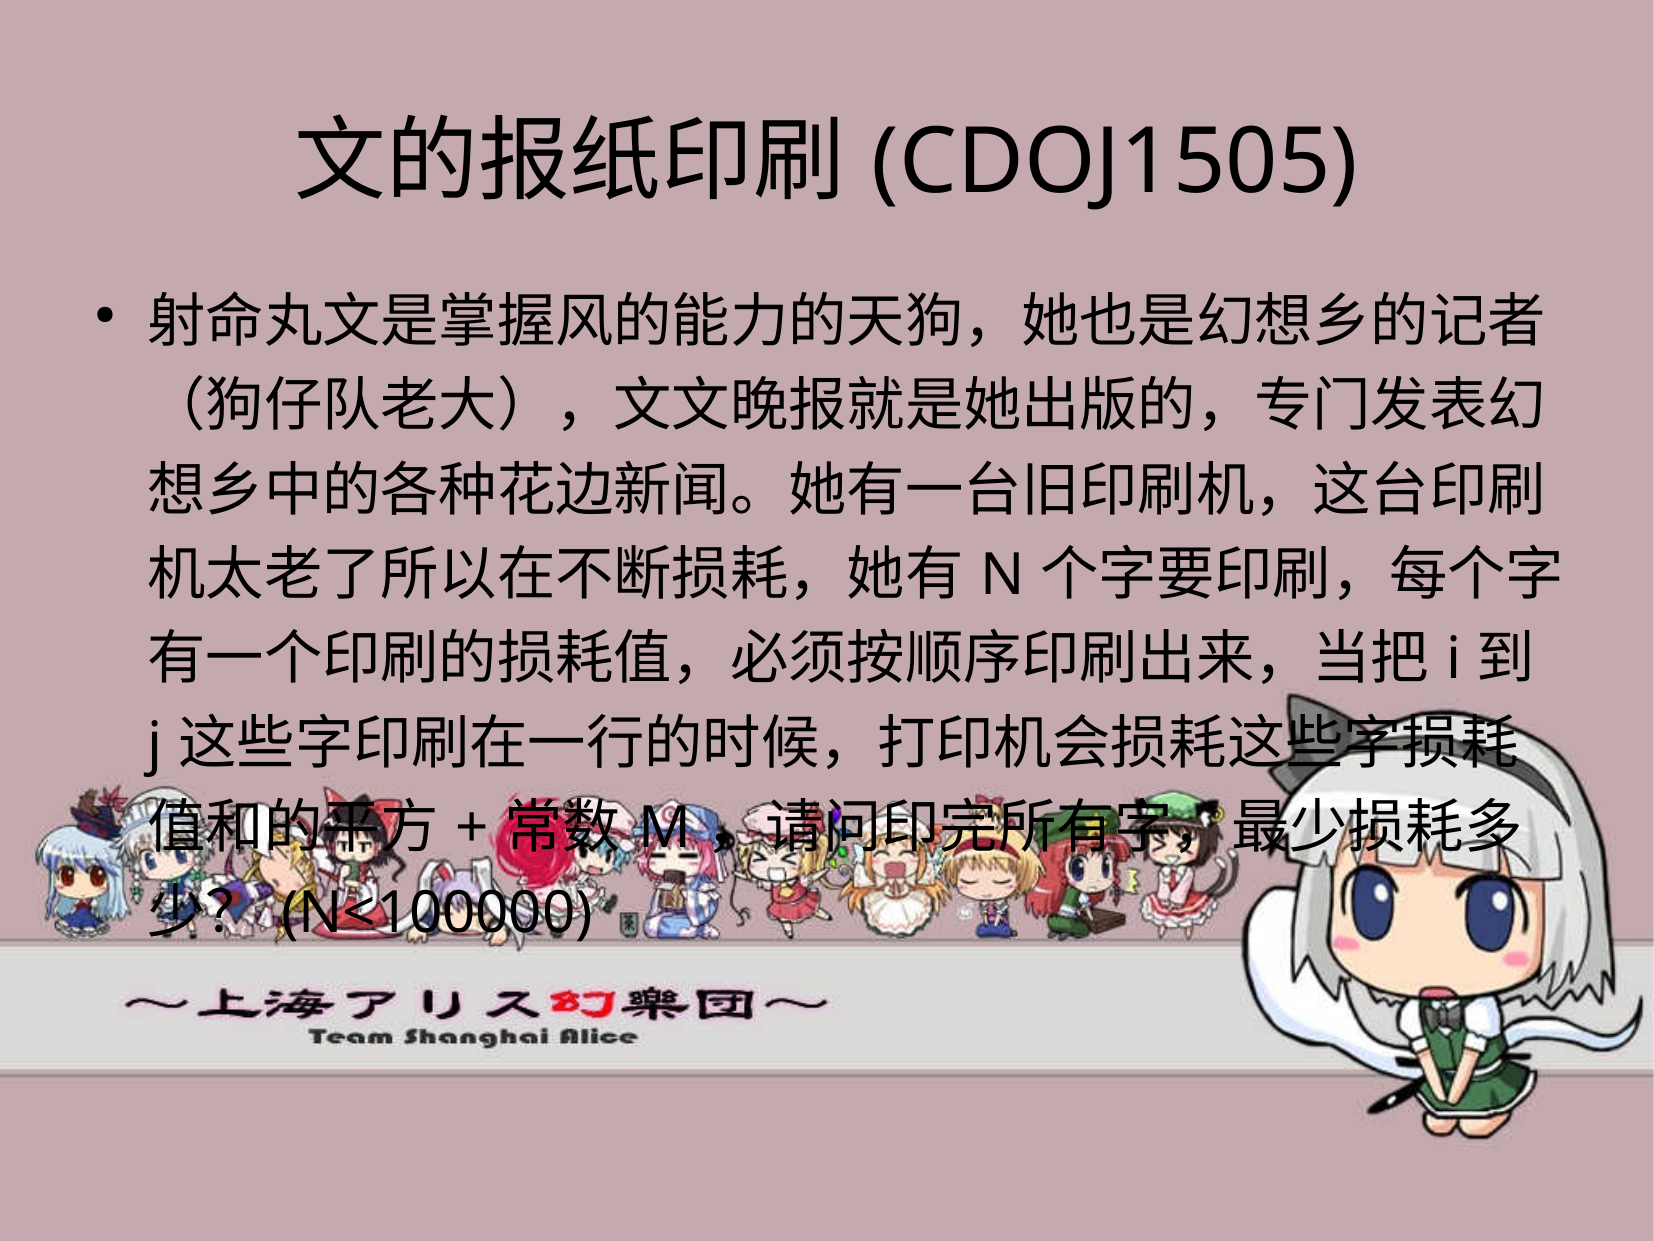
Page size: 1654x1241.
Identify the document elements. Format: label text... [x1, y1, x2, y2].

title 文的报纸印刷(CDOJ1505) [82, 49, 1571, 257]
list 射命丸文是掌握风的能力的天狗，她也是幻想乡的记者（狗仔队老大），文文晚报就是她出版的，专门发表幻想乡中的各种花边新闻。她有一台旧印刷机，这台印刷机太老了所以在不断损耗，她有N个字要印刷，每个字有一个印刷的损耗值，必须按顺序印刷出来，当把i到j这些字印刷在一行的时候，打印机会损耗这些字损耗值和的平方+常数M，请问印完所有字，最少损耗多少？(N<100000) [76, 274, 1565, 1093]
picture [0, 0, 1654, 1241]
